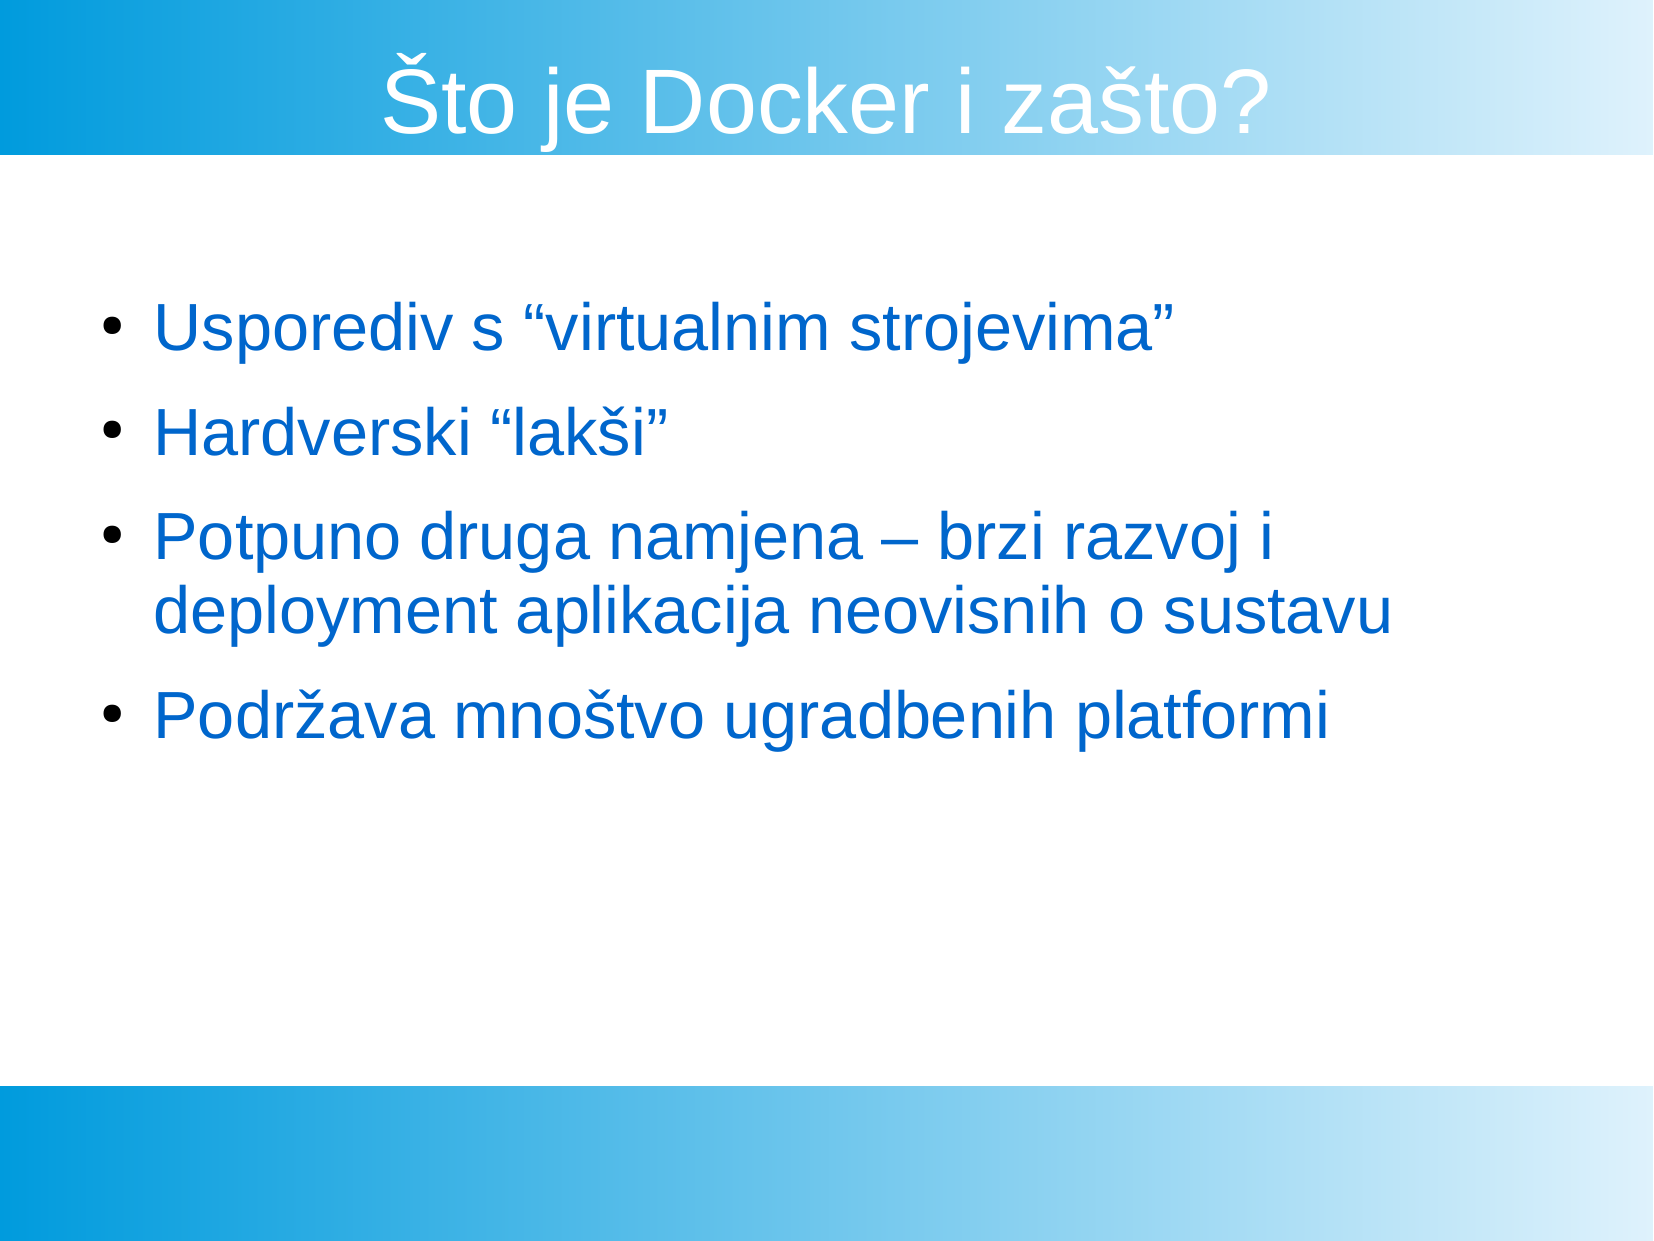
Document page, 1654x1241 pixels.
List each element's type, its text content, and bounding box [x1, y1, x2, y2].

list Usporediv s “virtualnim strojevima” Hardverski “lakši” Potpuno druga namjena – brzi razvoj i deployment aplikacija neovisnih o sustavu Podržava mnoštvo ugradbenih platformi [82, 290, 1571, 1010]
title Što je Docker i zašto? [82, 49, 1571, 155]
